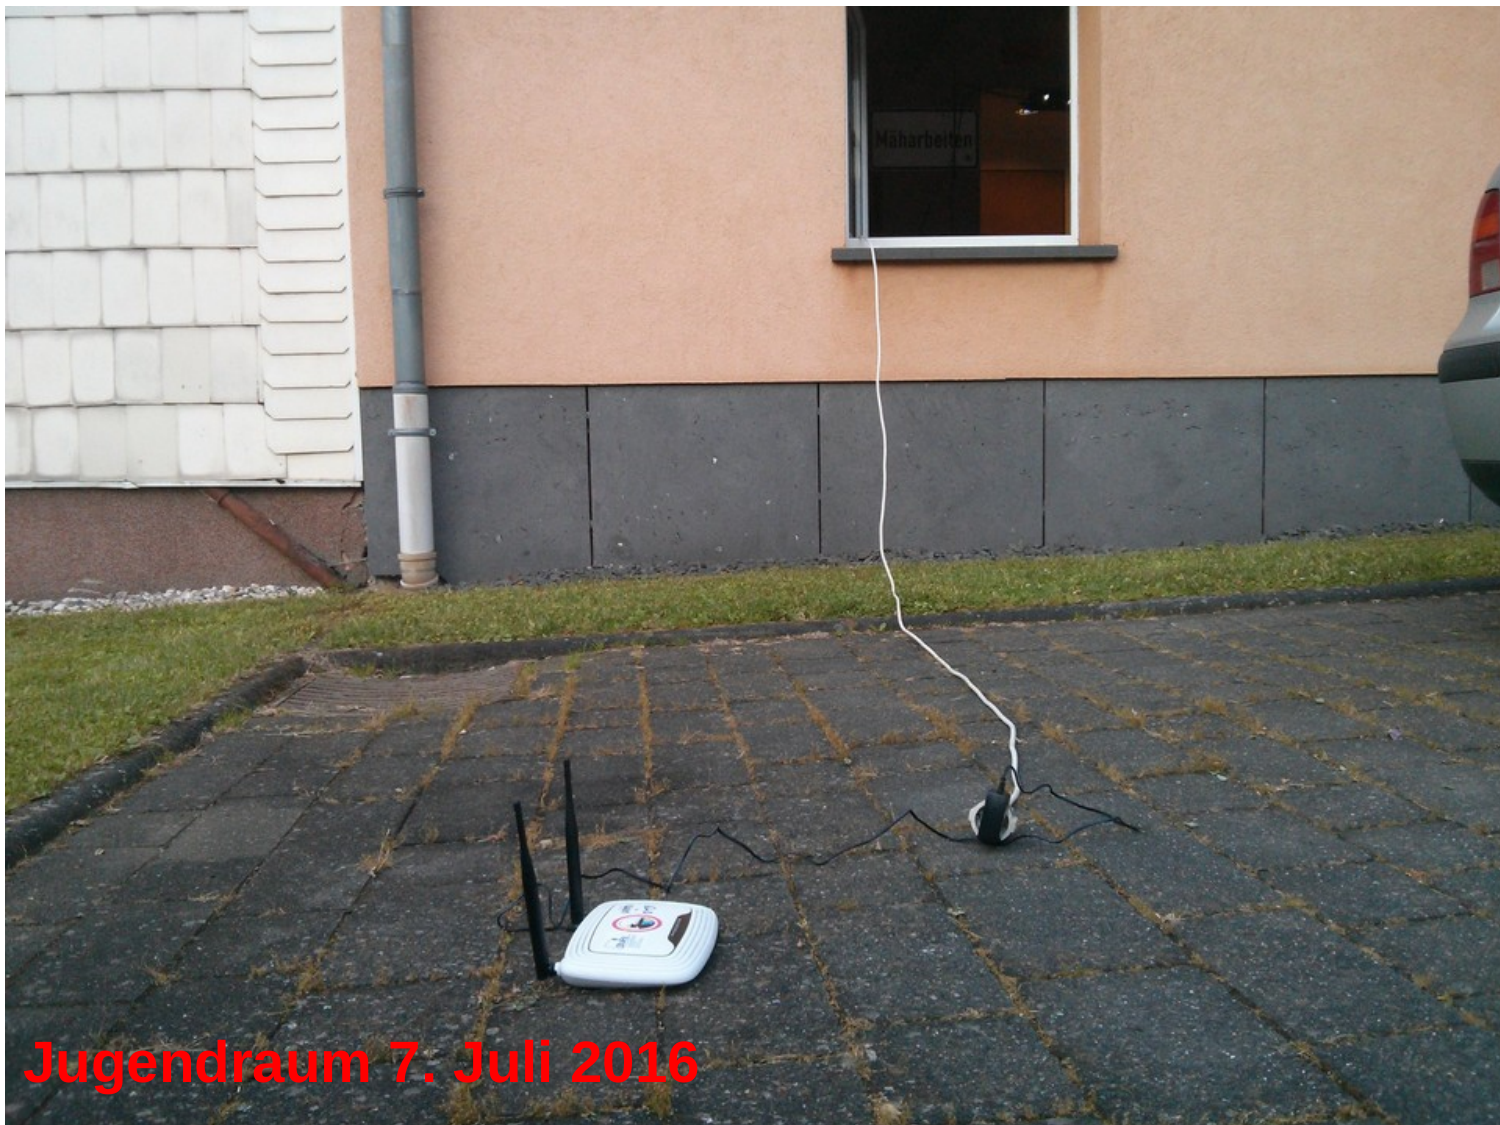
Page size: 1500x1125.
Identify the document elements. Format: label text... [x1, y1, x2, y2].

picture [5, 6, 1500, 1125]
title Jugendraum 7. Juli 2016 [23, 998, 1006, 1119]
